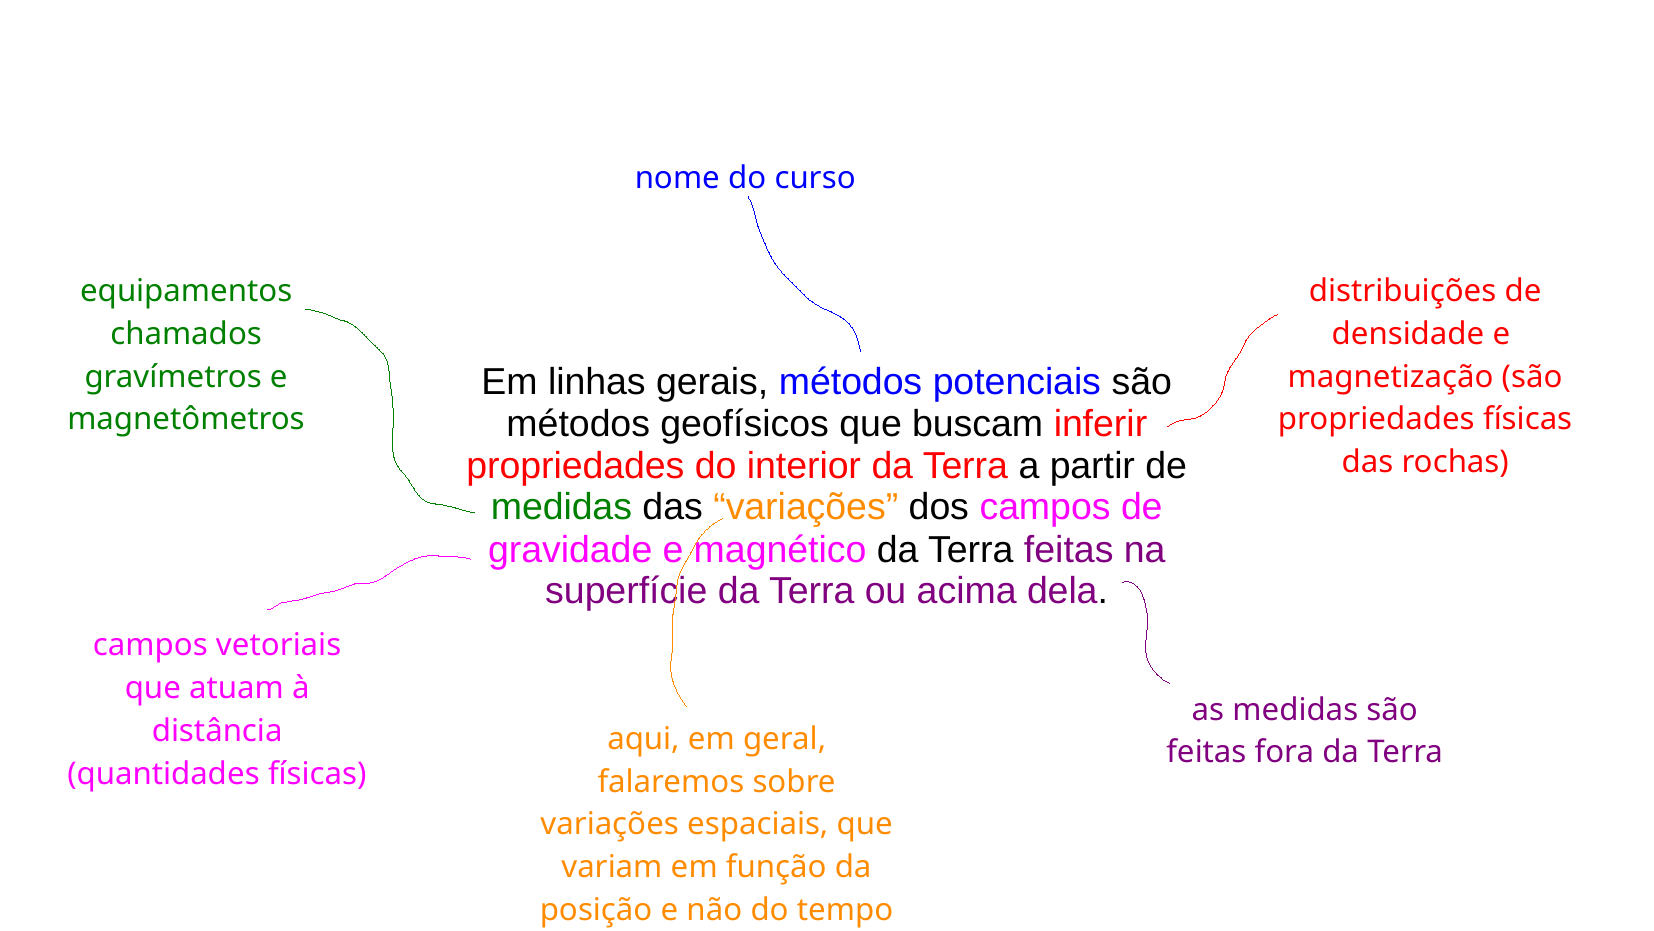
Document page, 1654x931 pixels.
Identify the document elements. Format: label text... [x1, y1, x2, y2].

text_box distribuições de densidade e magnetização (são propriedades físicas das rochas) [1263, 260, 1595, 448]
text_box Em linhas gerais, métodos potenciais são métodos geofísicos que buscam inferir propriedades do interior da Terra a partir de medidas das “variações” dos campos de gravidade e magnético da Terra feitas na superfície da Terra ou acima dela. [398, 352, 1255, 620]
text_box as medidas são feitas fora da Terra [1151, 679, 1483, 763]
text_box nome do curso [620, 147, 863, 197]
text_box aqui, em geral, falaremos sobre variações espaciais, que variam em função da posição e não do tempo [525, 708, 916, 896]
text_box campos vetoriais que atuam à distância (quantidades físicas) [52, 614, 384, 768]
text_box equipamentos chamados gravímetros e magnetômetros [52, 260, 384, 414]
